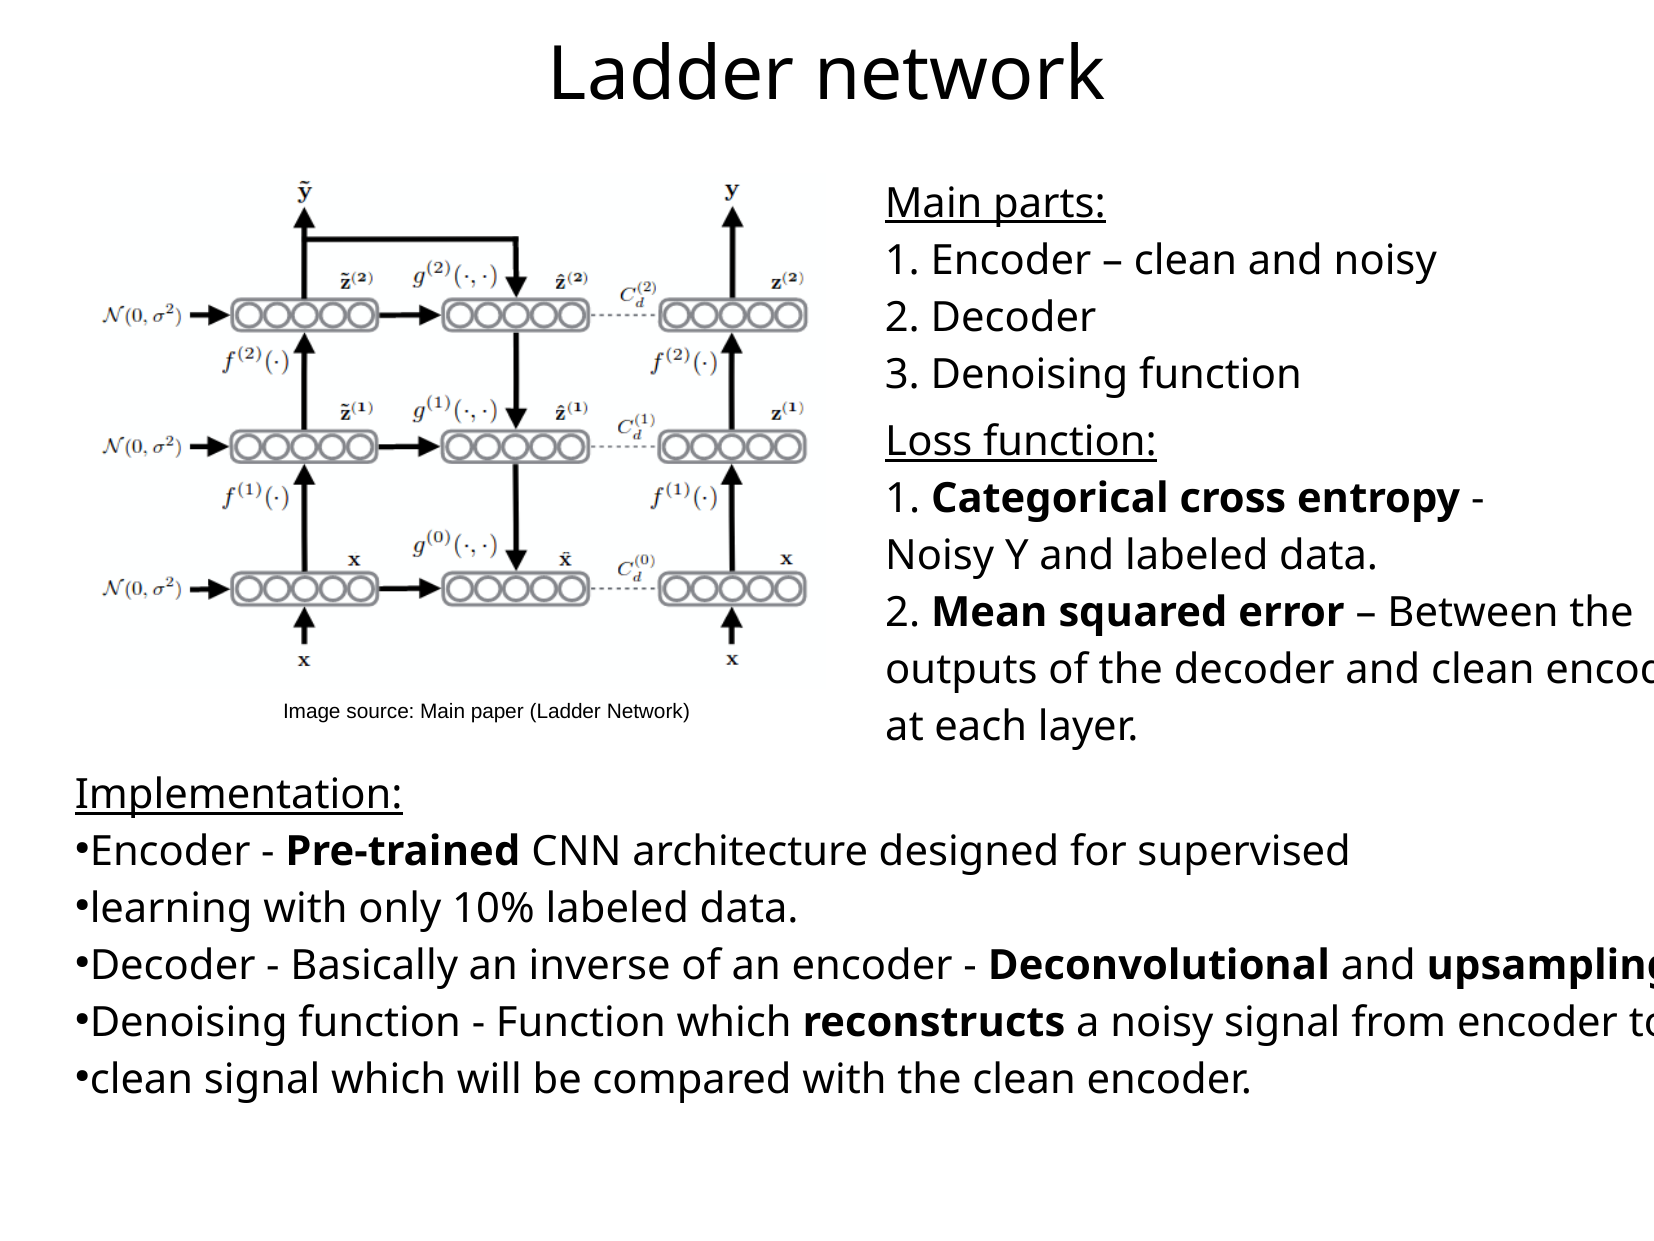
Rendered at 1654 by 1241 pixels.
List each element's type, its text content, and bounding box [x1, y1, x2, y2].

text_box Implementation: Encoder - Pre-trained CNN architecture designed for supervised learning with only 10% labeled data. Decoder - Basically an inverse of an encoder - Deconvolutional and upsampling. Denoising function - Function which reconstructs a noisy signal from encoder to a clean signal which will be compared with the clean encoder. [60, 756, 1654, 1073]
text_box Loss function: 1. Categorical cross entropy - Noisy Y and labeled data. 2. Mean squared error – Between the outputs of the decoder and clean encoder at each layer. [870, 403, 1654, 721]
picture [75, 165, 841, 704]
title Ladder network [82, 19, 1571, 121]
text_box Image source: Main paper (Ladder Network) [268, 692, 706, 731]
text_box Main parts: 1. Encoder – clean and noisy 2. Decoder 3. Denoising function [870, 165, 1439, 381]
